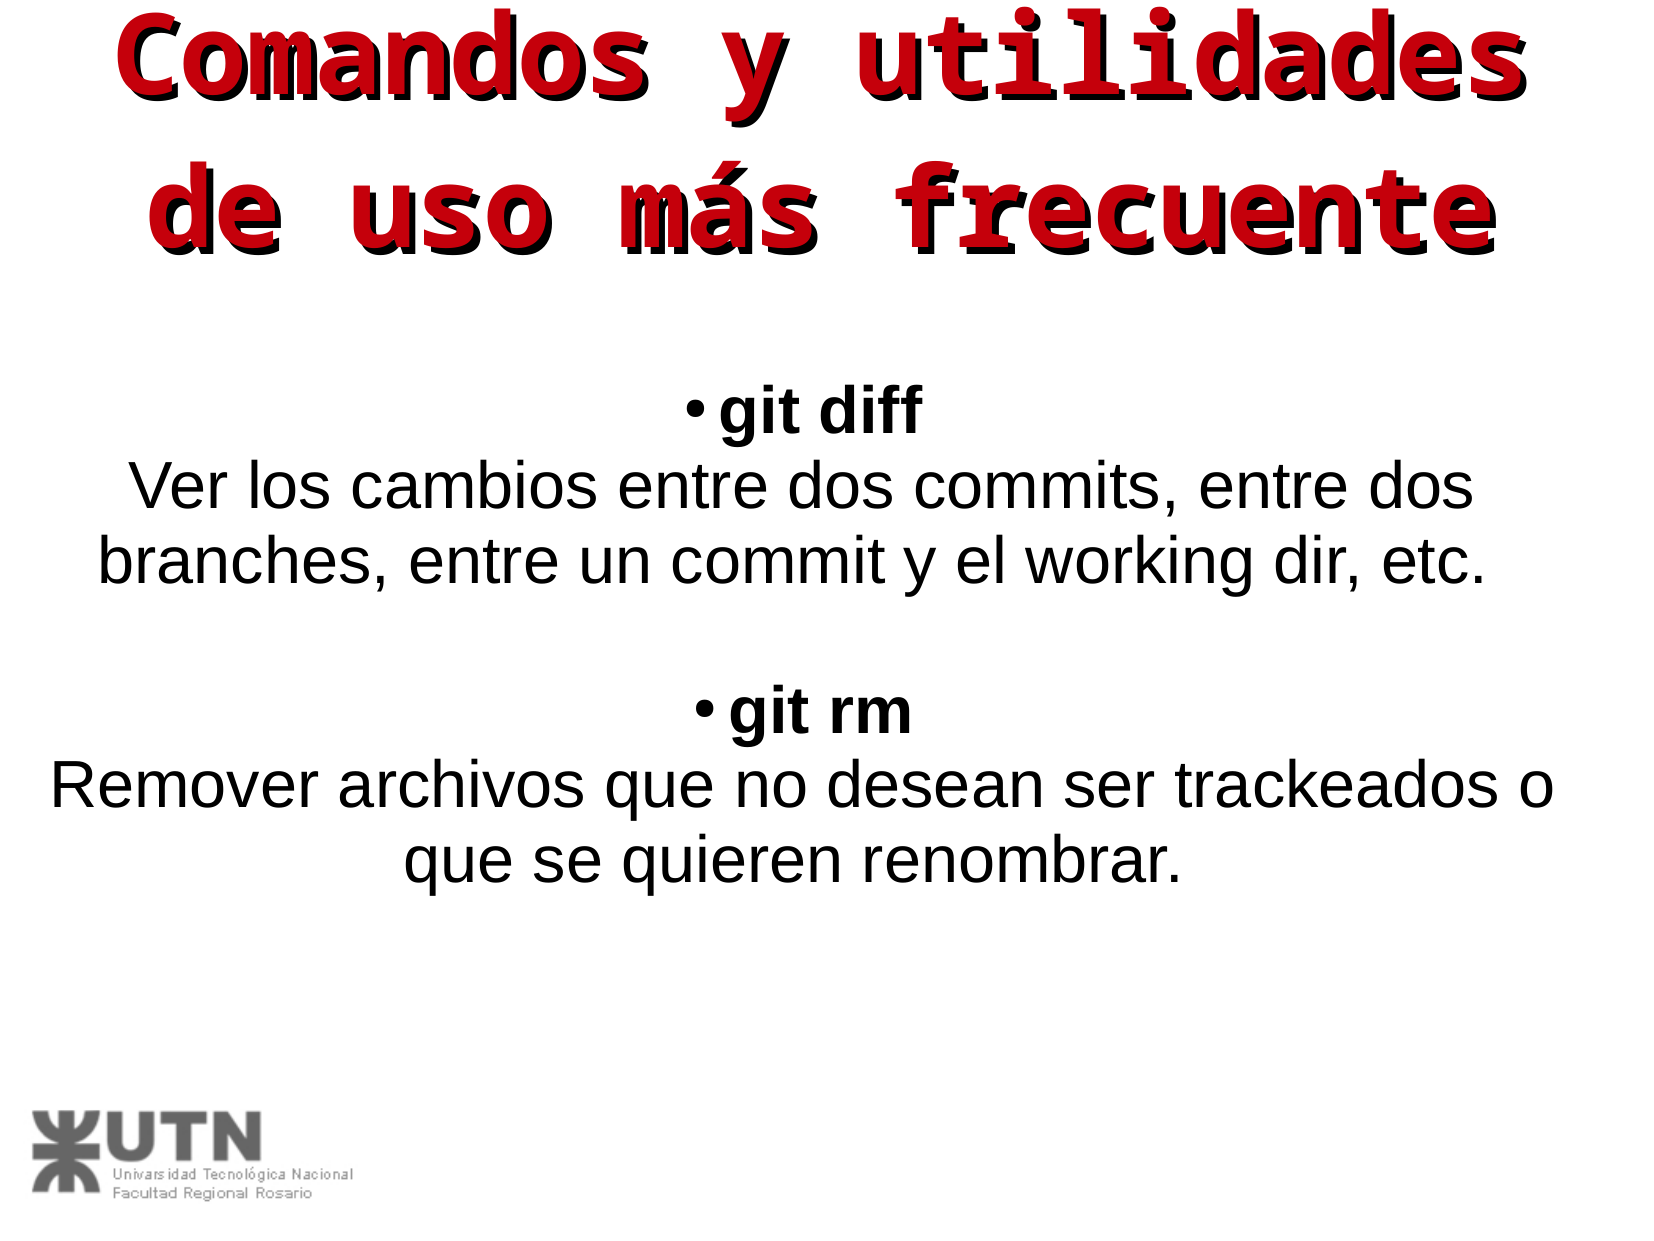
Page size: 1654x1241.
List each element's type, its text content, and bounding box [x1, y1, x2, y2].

picture [23, 1098, 362, 1211]
text_box git diff Ver los cambios entre dos commits, entre dos branches, entre un commit y el working dir, etc. git rm Remover archivos que no desean ser trackeados o que se quieren renombrar. [0, 366, 1619, 1052]
title Comandos y utilidades de uso más frecuente [23, 15, 1619, 241]
